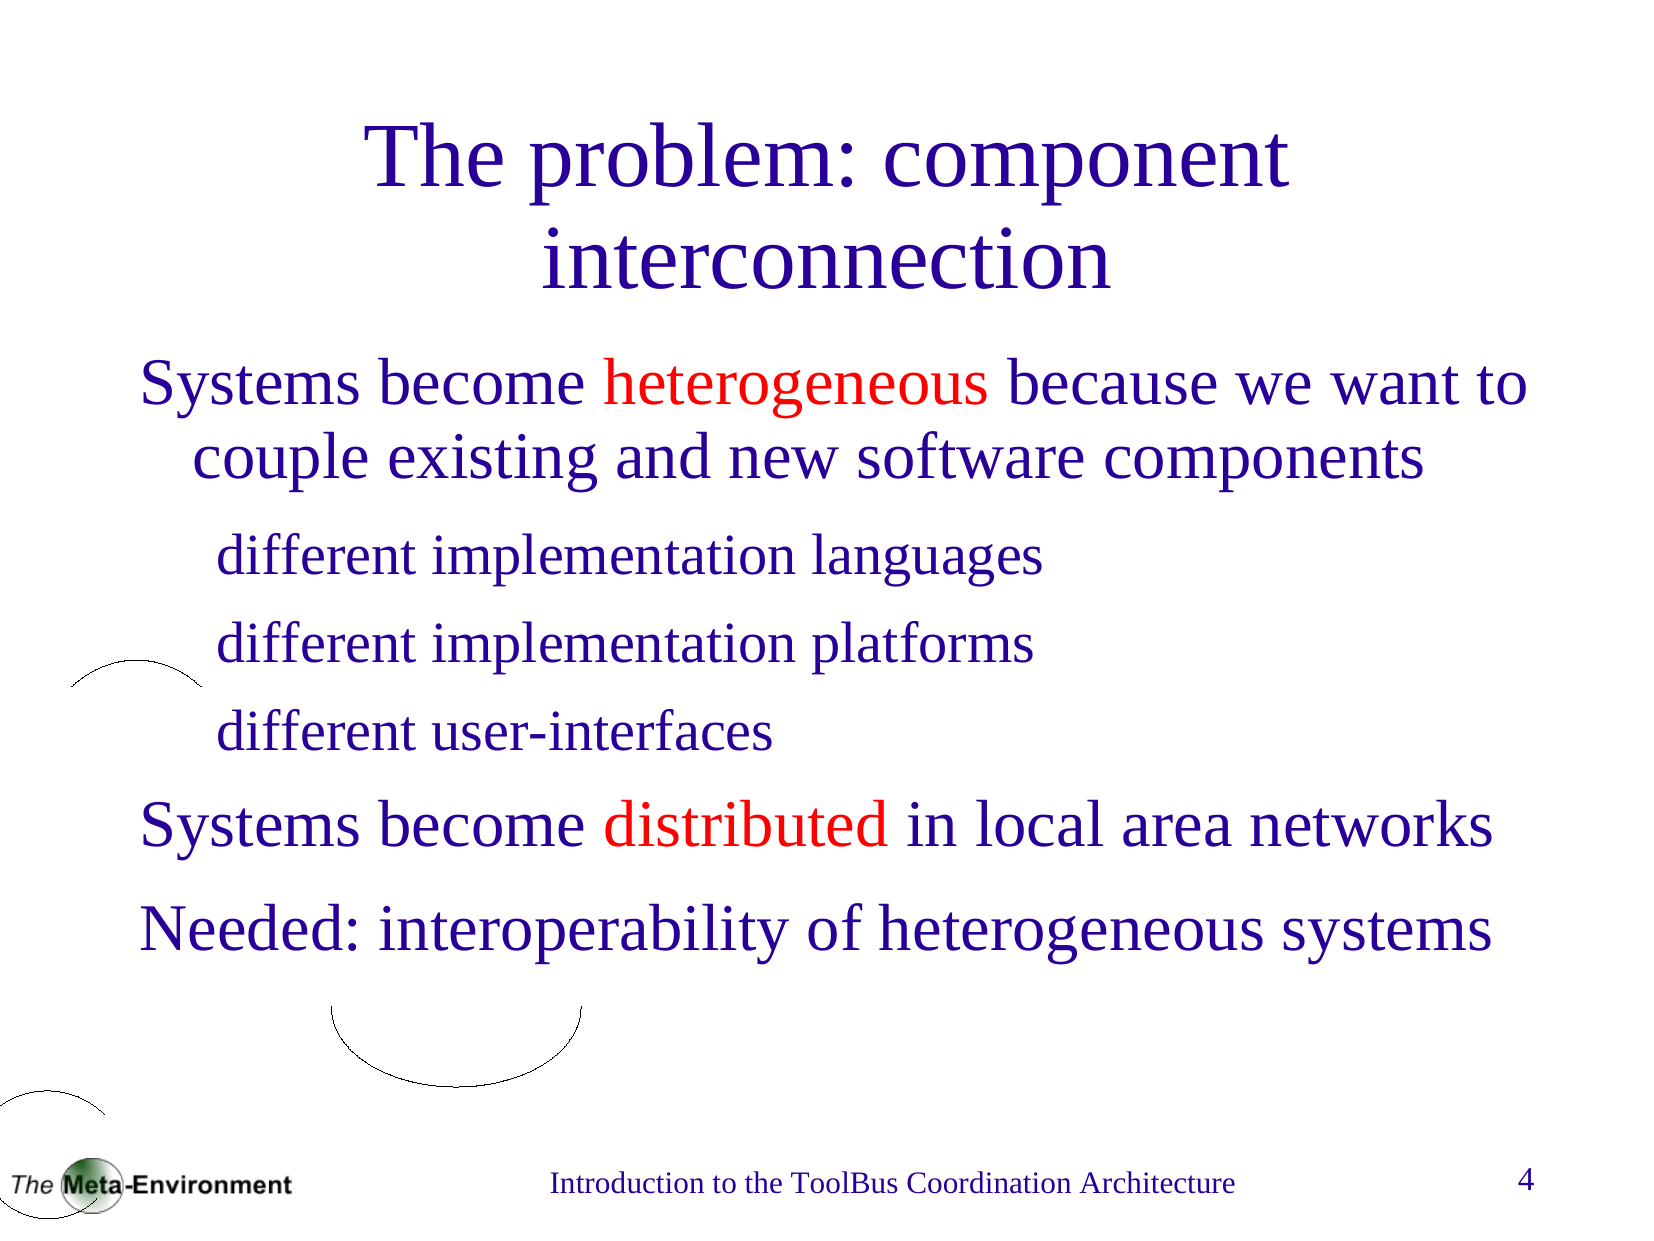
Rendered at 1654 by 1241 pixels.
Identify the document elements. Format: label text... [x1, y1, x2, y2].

title The problem: component interconnection [121, 96, 1534, 317]
picture [12, 1158, 292, 1214]
list Systems become heterogeneous because we want to couple existing and new software components different implementation languages different implementation platforms different user-interfaces Systems become distributed in local area networks Needed: interoperability of heterogeneous systems [121, 344, 1534, 1127]
